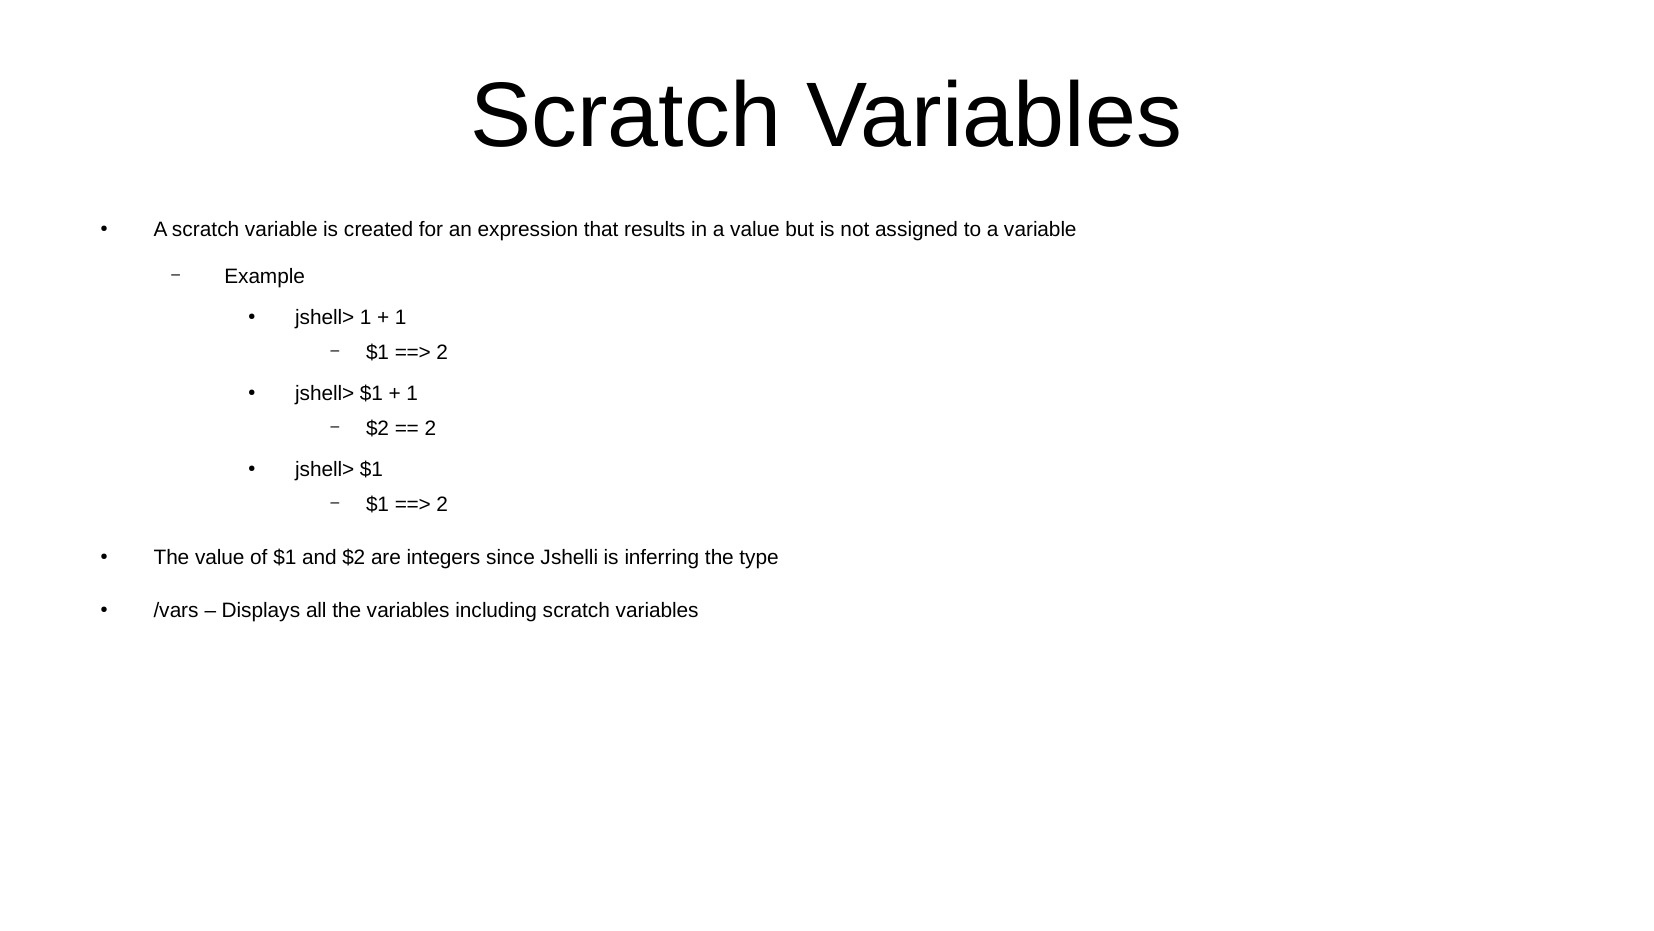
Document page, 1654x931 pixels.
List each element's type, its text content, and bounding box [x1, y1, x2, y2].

title Scratch Variables [82, 37, 1571, 193]
list A scratch variable is created for an expression that results in a value but is not assigned to a variable Example jshell> 1 + 1 $1 ==> 2 jshell> $1 + 1 $2 == 2 jshell> $1 $1 ==> 2 The value of $1 and $2 are integers since Jshelli is inferring the type /vars – Displays all the variables including scratch variables [82, 217, 1636, 916]
